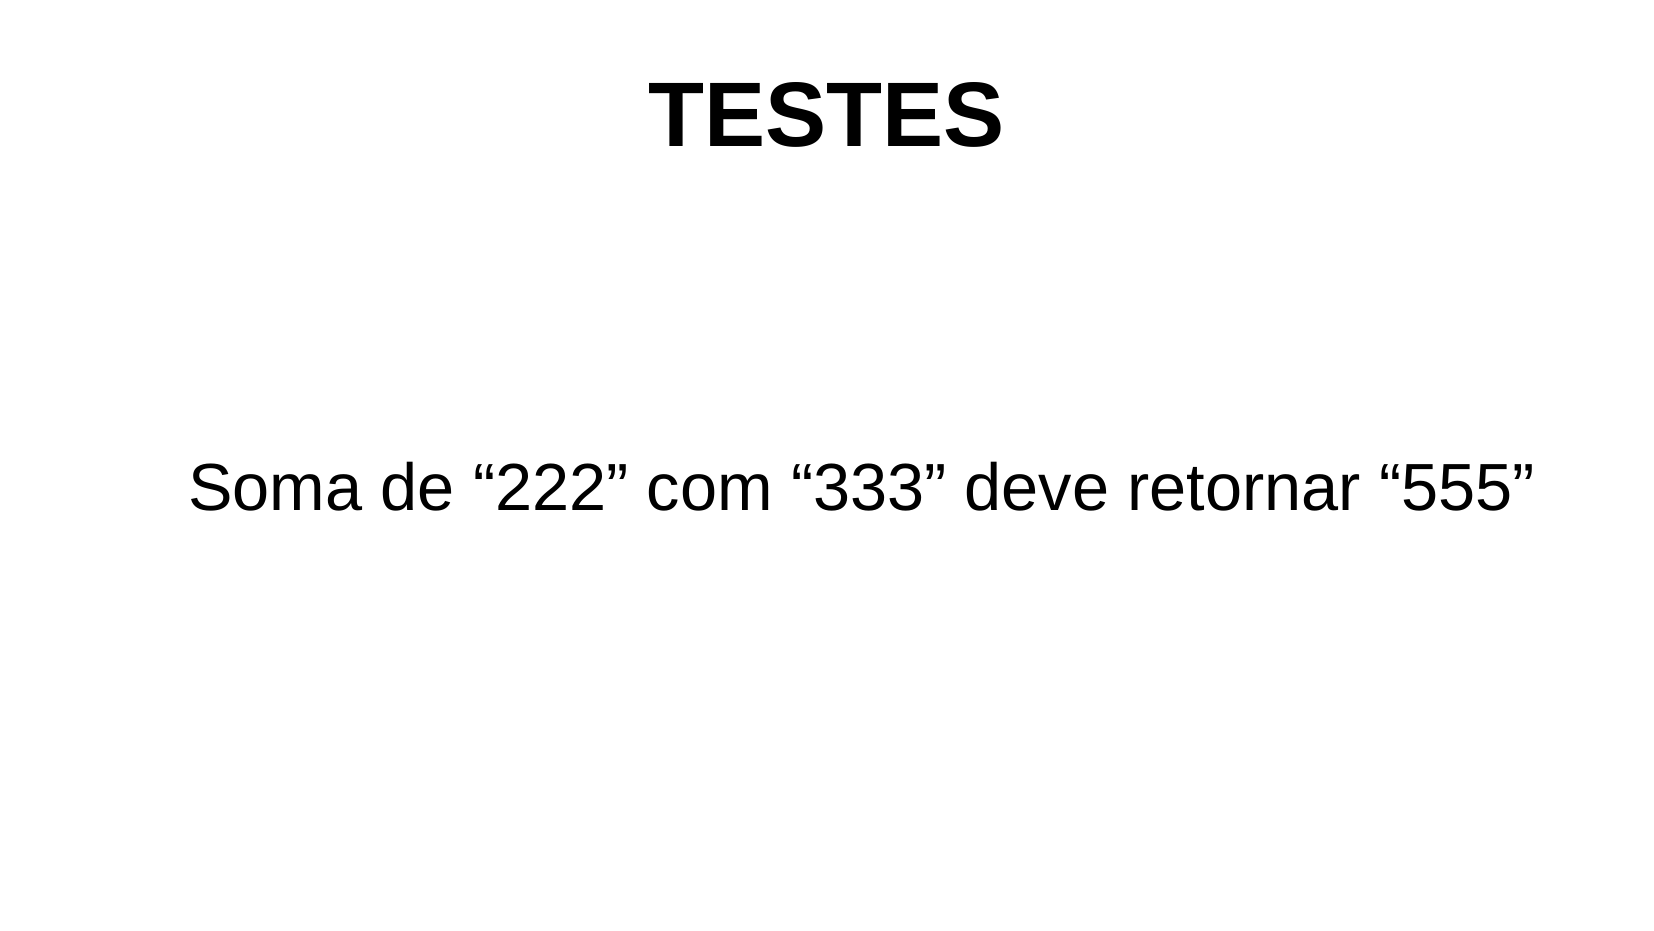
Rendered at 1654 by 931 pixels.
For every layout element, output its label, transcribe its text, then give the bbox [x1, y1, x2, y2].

list Soma de “222” com “333” deve retornar “555” [82, 217, 1571, 758]
title TESTES [82, 37, 1571, 193]
